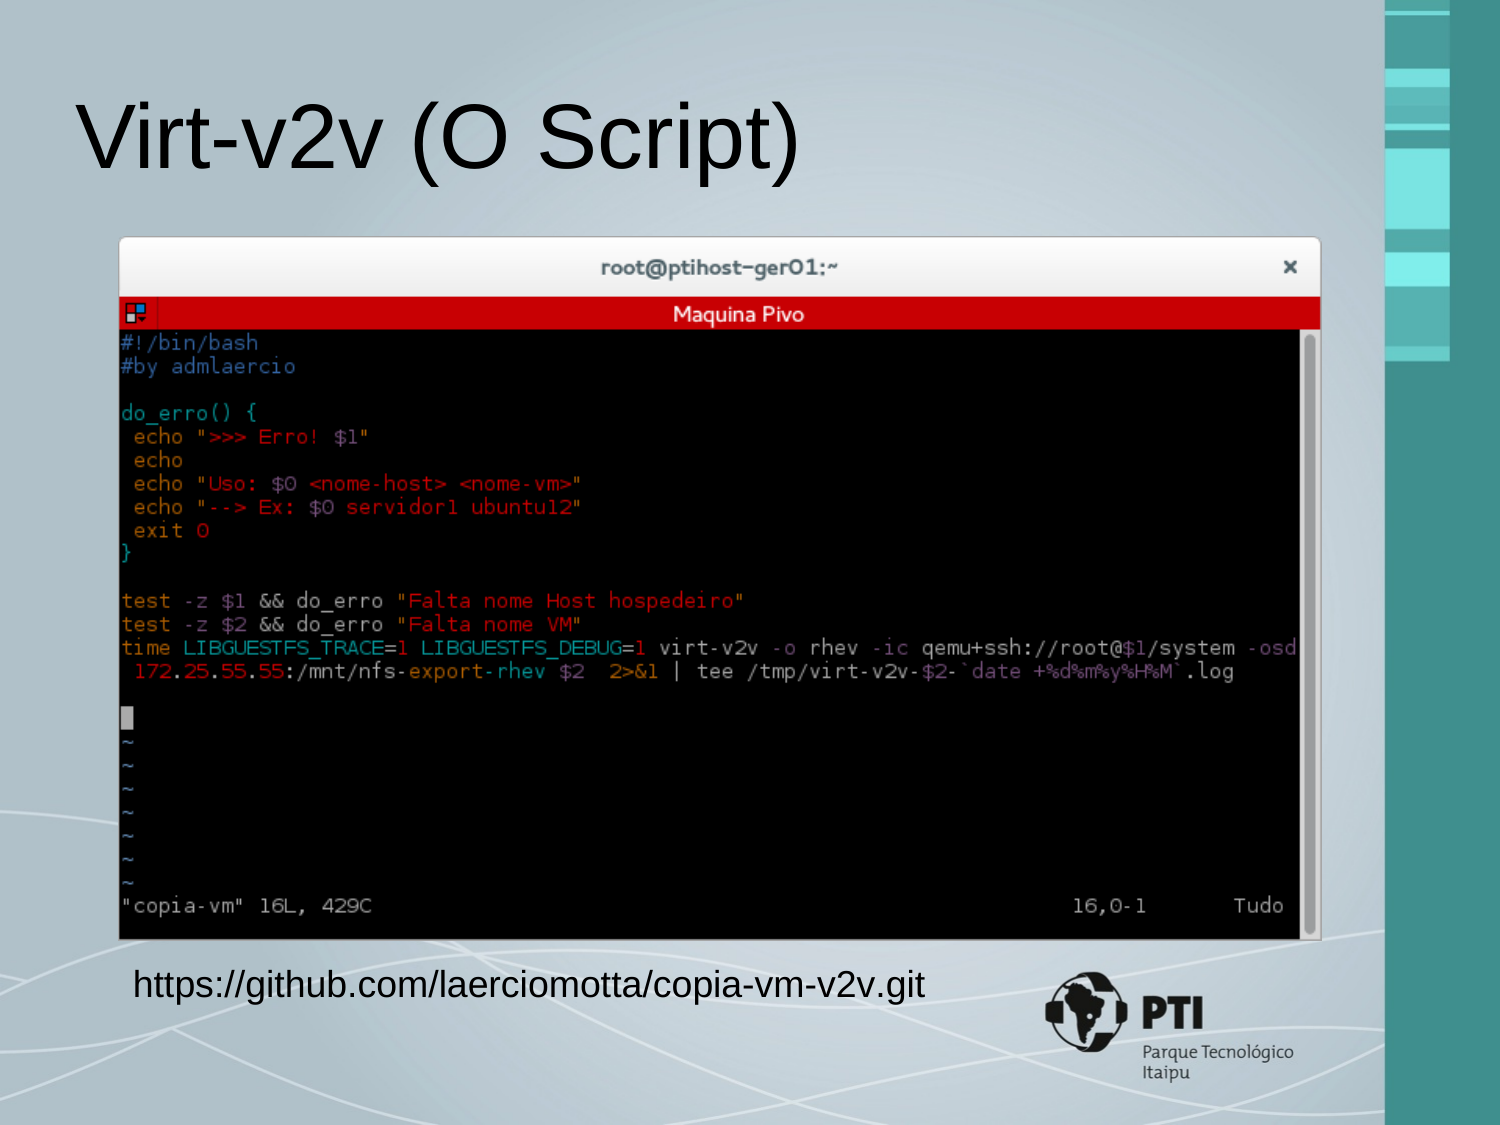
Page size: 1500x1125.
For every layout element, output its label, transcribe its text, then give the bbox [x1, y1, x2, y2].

picture [0, 0, 1500, 1125]
text_box https://github.com/laerciomotta/copia-vm-v2v.git [118, 956, 938, 1017]
title Virt-v2v (O Script) [74, 44, 1425, 232]
